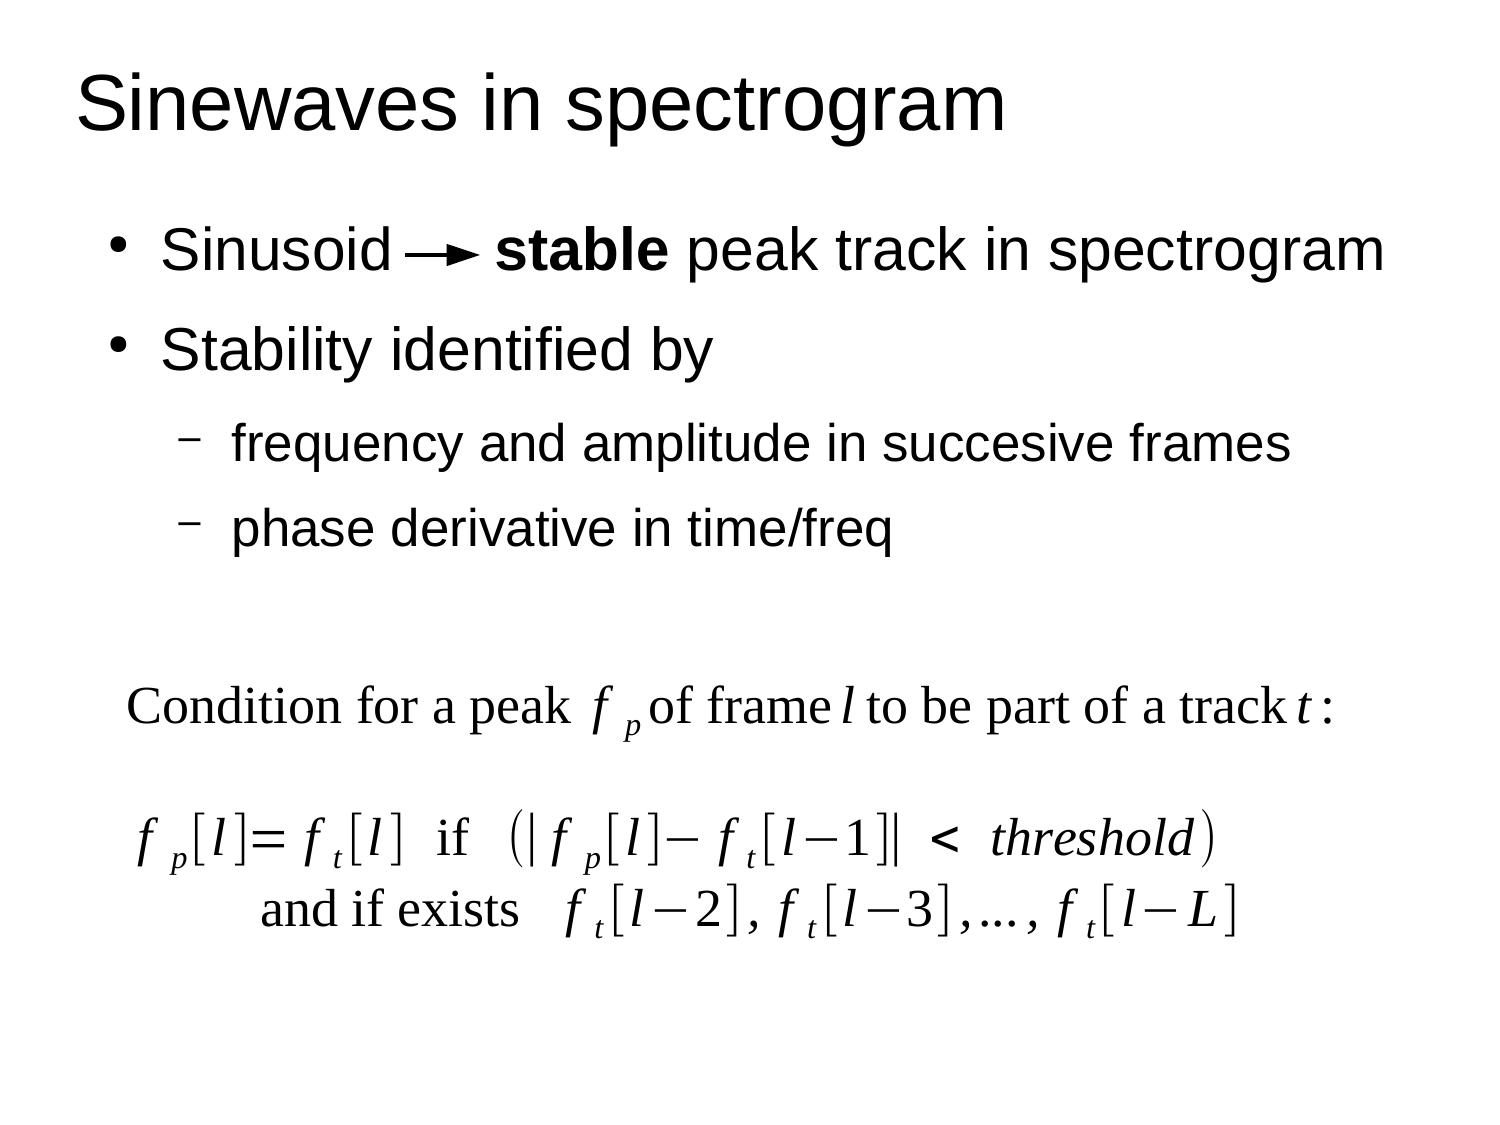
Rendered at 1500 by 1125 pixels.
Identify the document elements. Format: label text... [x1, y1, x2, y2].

list Sinusoid stable peak track in spectrogram Stability identified by frequency and amplitude in succesive frames phase derivative in time/freq [90, 210, 1440, 976]
chart [120, 675, 1342, 946]
title Sinewaves in spectrogram [75, 9, 1425, 198]
